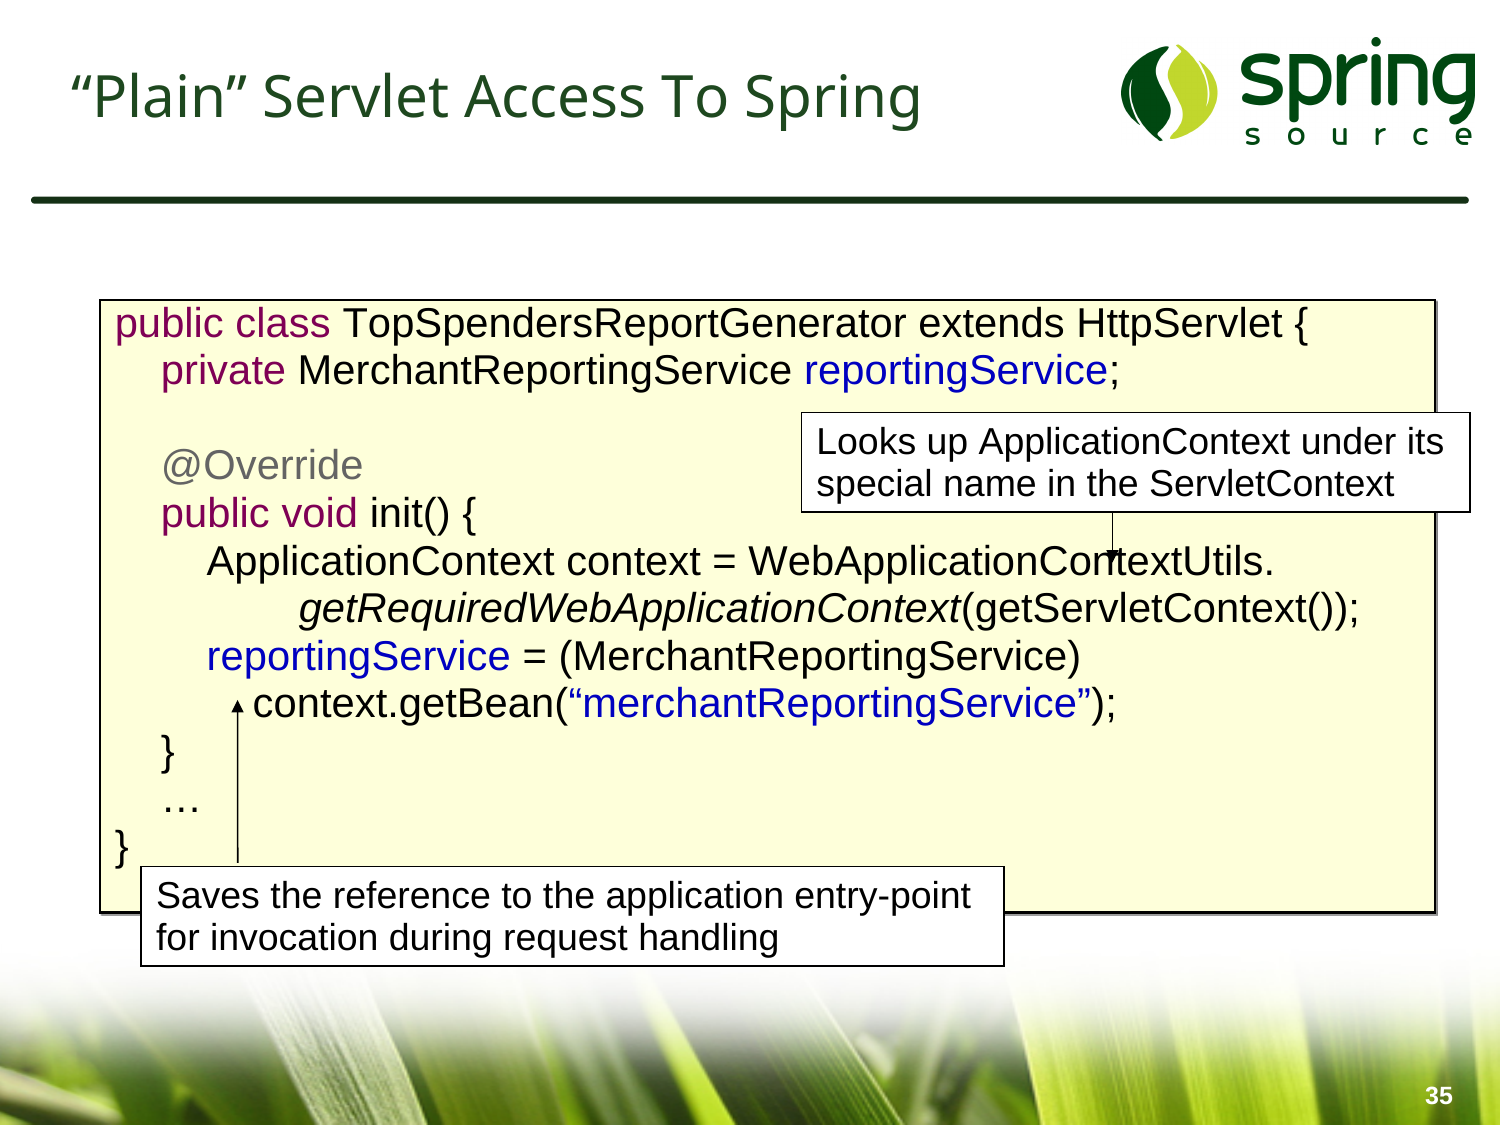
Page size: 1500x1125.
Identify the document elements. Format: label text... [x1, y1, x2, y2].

text_box public class TopSpendersReportGenerator extends HttpServlet { private MerchantReportingService reportingService; @Override public void init() { ApplicationContext context = WebApplicationContextUtils. getRequiredWebApplicationContext(getServletContext()); reportingService = (MerchantReportingService) context.getBean(“merchantReportingService”); } … } [99, 299, 1435, 913]
picture [0, 944, 1500, 1125]
text_box Saves the reference to the application entry-point for invocation during request handling [141, 866, 1004, 966]
text_box Looks up ApplicationContext under its special name in the ServletContext [801, 412, 1470, 512]
picture [1121, 37, 1475, 145]
title “Plain” Servlet Access To Spring [56, 13, 1089, 176]
